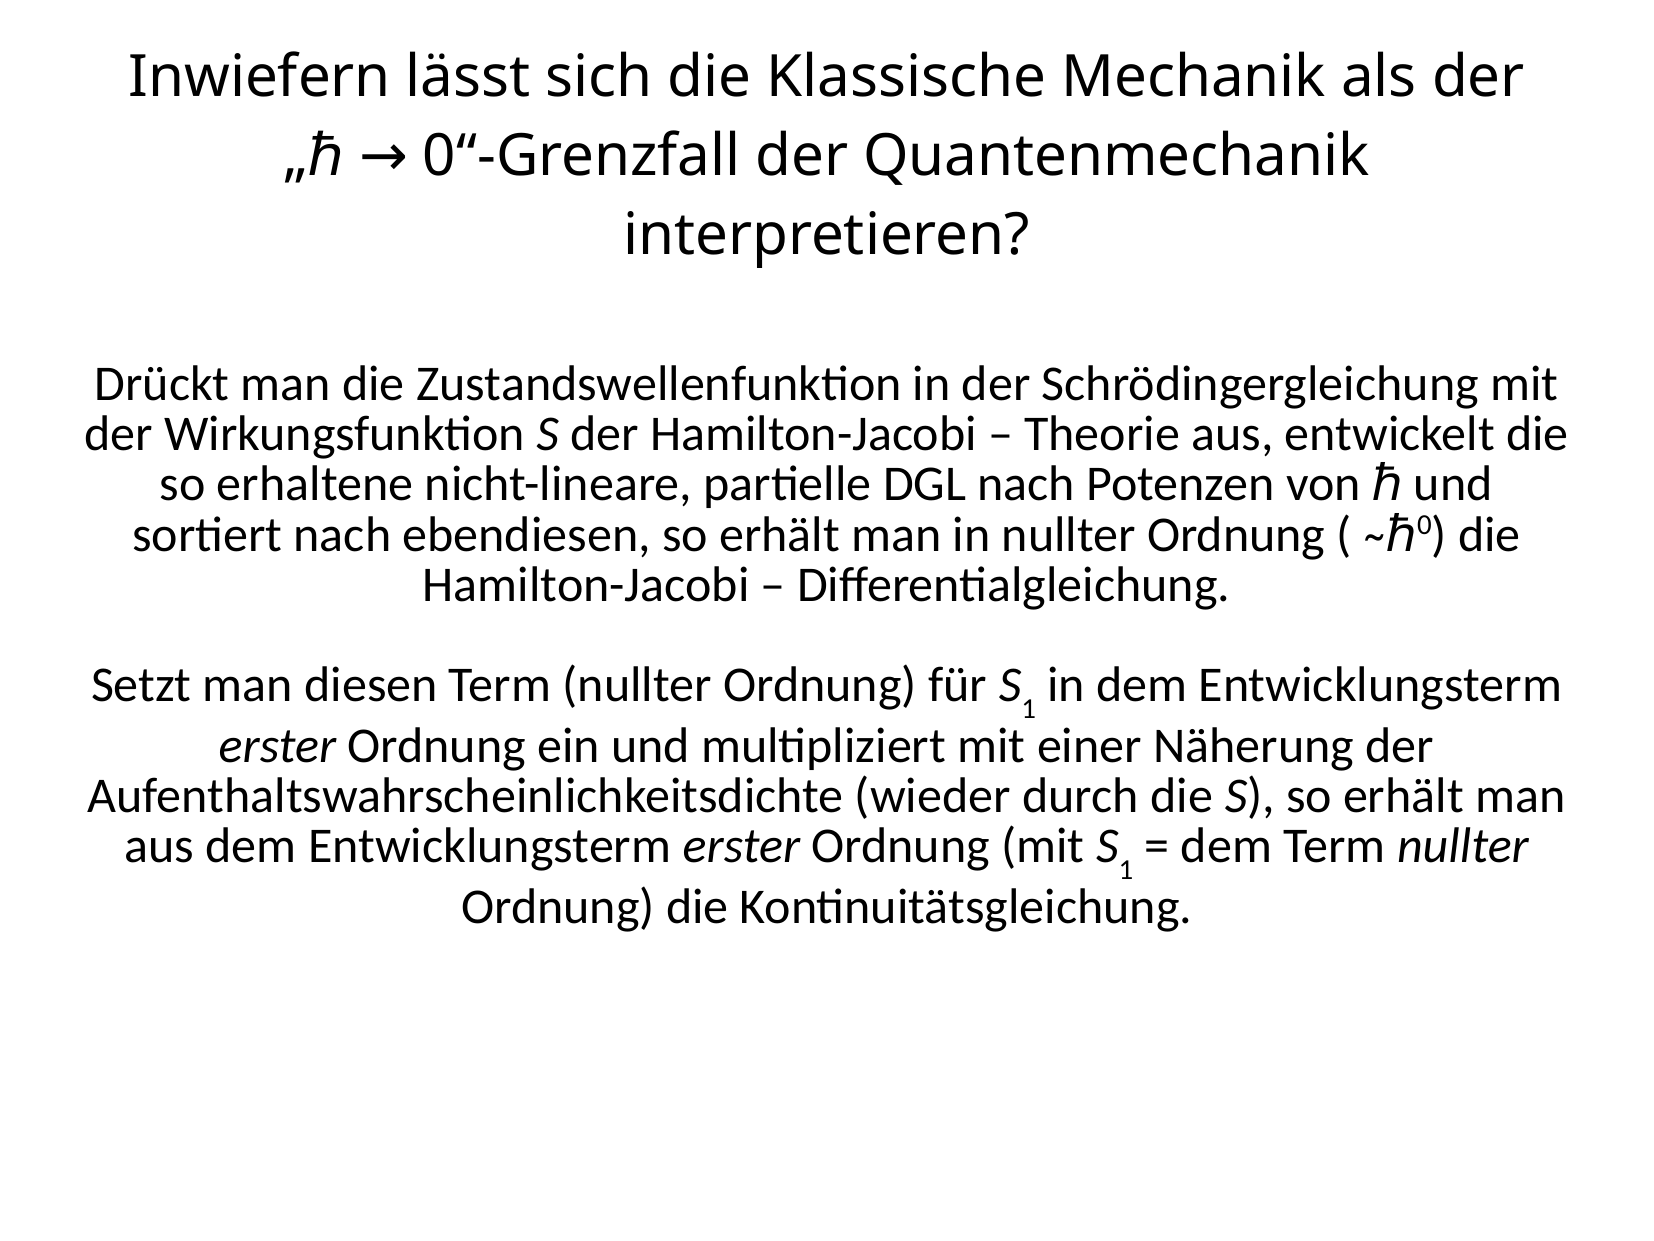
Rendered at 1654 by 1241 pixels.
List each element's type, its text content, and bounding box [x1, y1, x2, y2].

subtitle Drückt man die Zustandswellenfunktion in der Schrödingergleichung mit der Wirkungsfunktion S der Hamilton-Jacobi – Theorie aus, entwickelt die so erhaltene nicht-lineare, partielle DGL nach Potenzen von ℏ und sortiert nach ebendiesen, so erhält man in nullter Ordnung ( ̴ ℏ0) die Hamilton-Jacobi – Differentialgleichung. Setzt man diesen Term (nullter Ordnung) für S1 in dem Entwicklungsterm erster Ordnung ein und multipliziert mit einer Näherung der Aufenthaltswahrscheinlichkeitsdichte (wieder durch die S), so erhält man aus dem Entwicklungsterm erster Ordnung (mit S1 = dem Term nullter Ordnung) die Kontinuitätsgleichung. [82, 290, 1571, 1010]
title Inwiefern lässt sich die Klassische Mechanik als der „ℏ → 0“-Grenzfall der Quantenmechanik interpretieren? [82, 49, 1571, 257]
